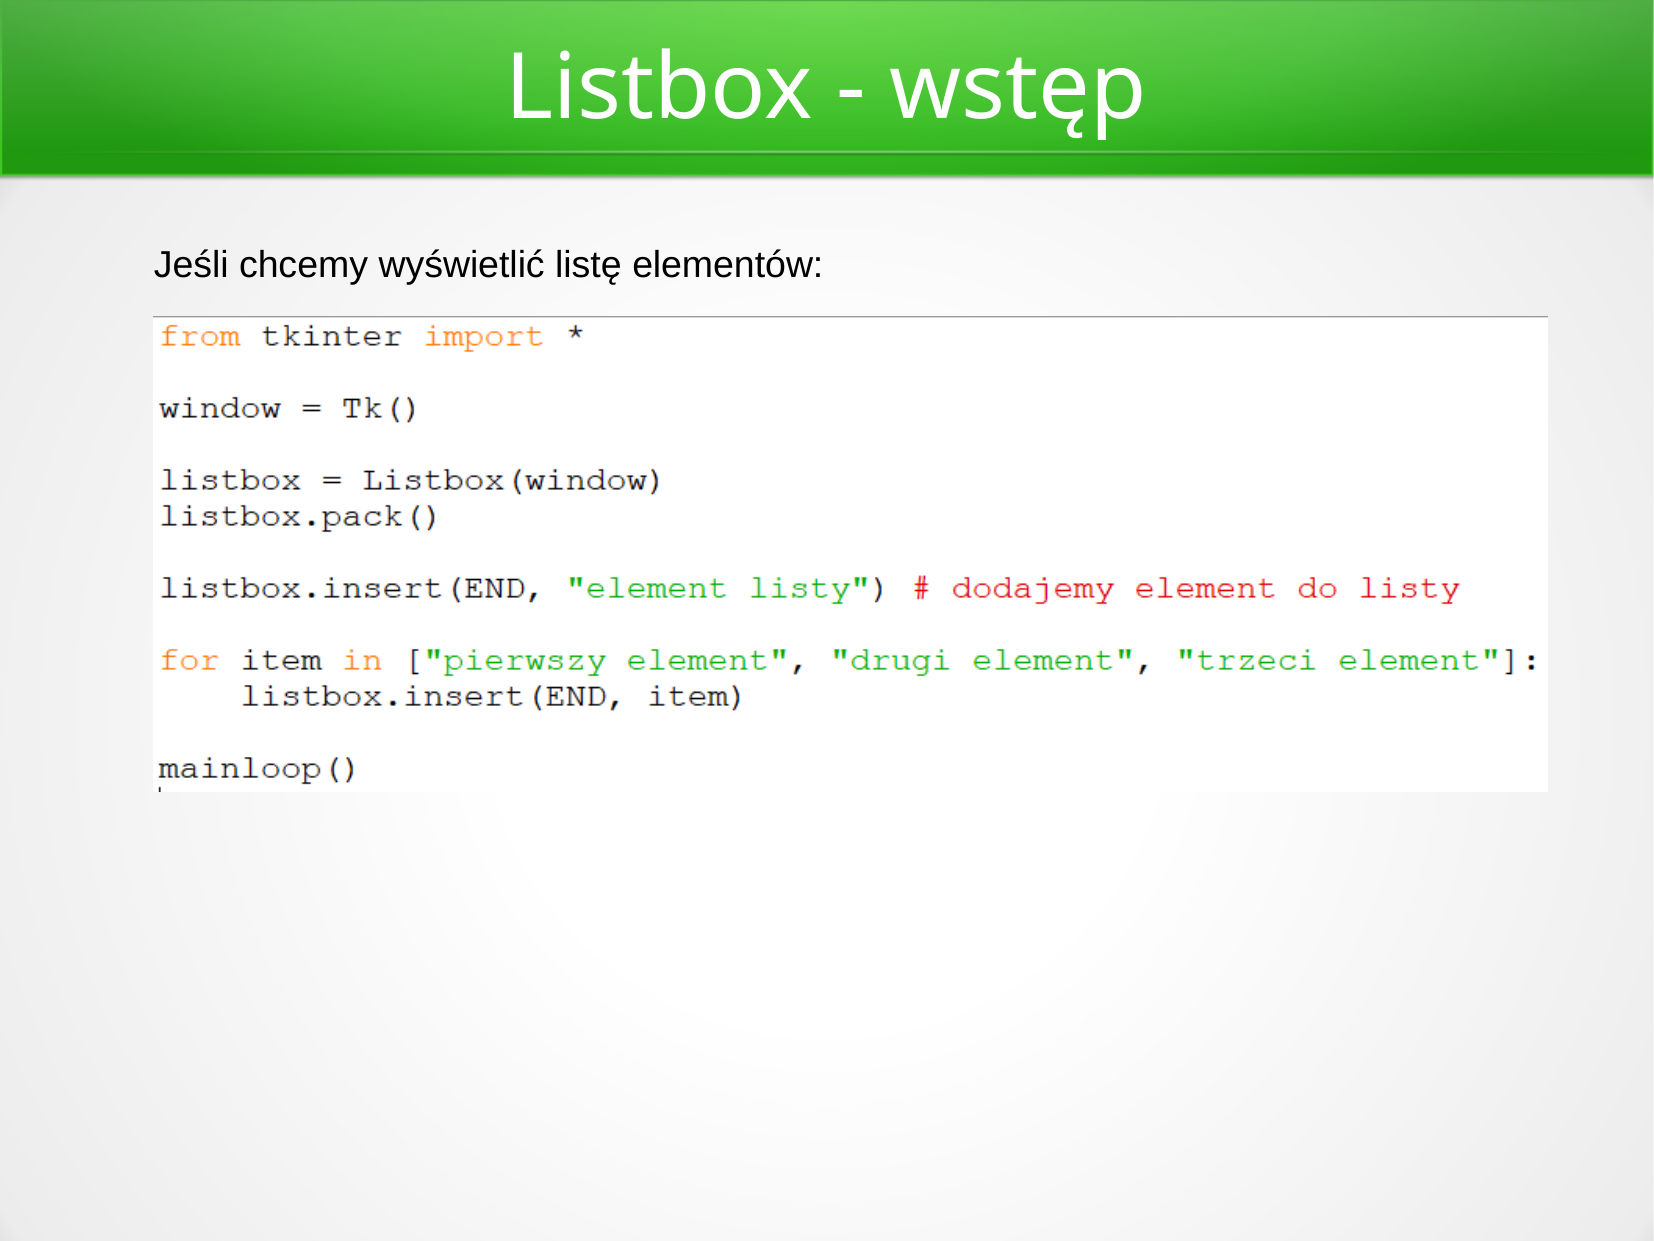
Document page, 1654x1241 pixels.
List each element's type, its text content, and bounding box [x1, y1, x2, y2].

text_box Jeśli chcemy wyświetlić listę elementów: [139, 236, 839, 294]
title Listbox - wstęp [82, 11, 1571, 154]
picture [0, 0, 1654, 1241]
